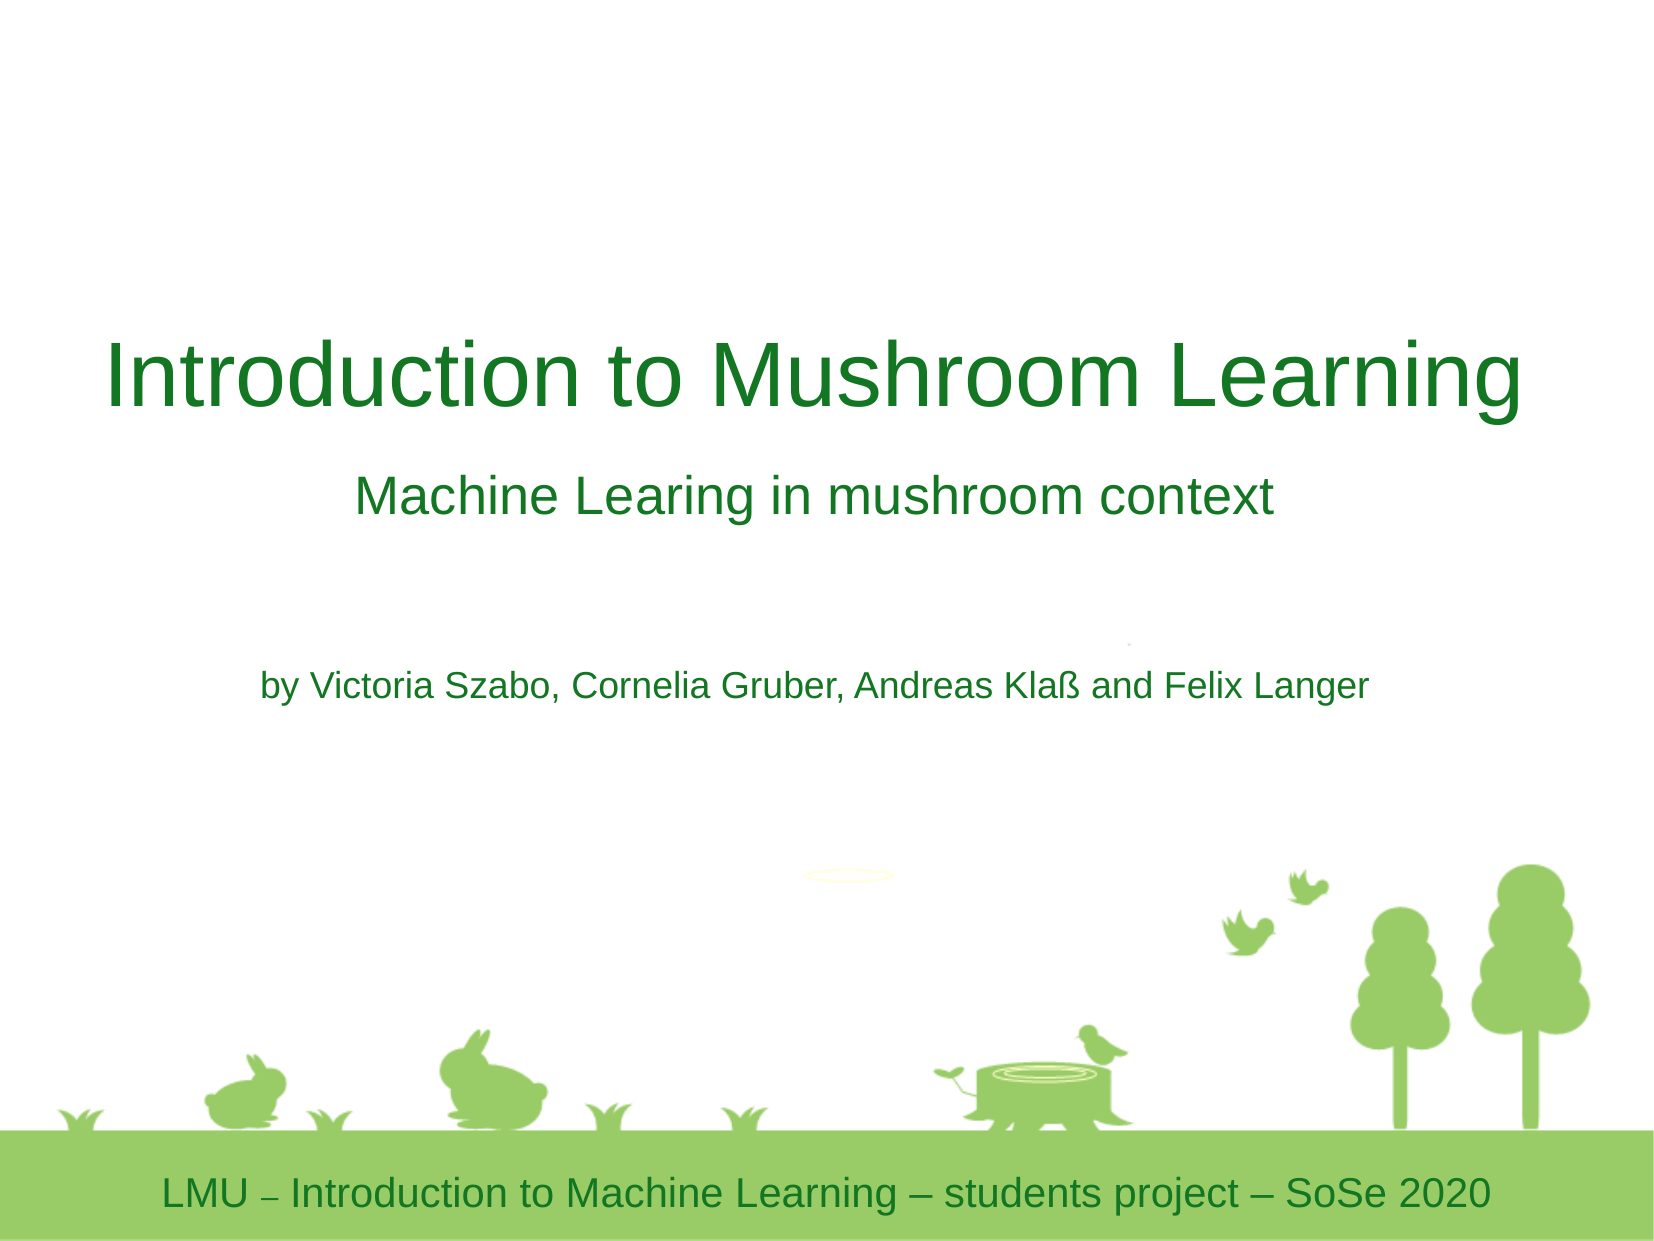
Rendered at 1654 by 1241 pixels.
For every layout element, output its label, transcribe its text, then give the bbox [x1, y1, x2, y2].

picture [0, 0, 1654, 1241]
text_box LMU – Introduction to Machine Learning – students project – SoSe 2020 [11, 1110, 1642, 1241]
title Introduction to Mushroom Learning [70, 271, 1560, 413]
text_box by Victoria Szabo, Cornelia Gruber, Andreas Klaß and Felix Langer [70, 602, 1560, 768]
subtitle Machine Learing in mushroom context [70, 413, 1560, 579]
